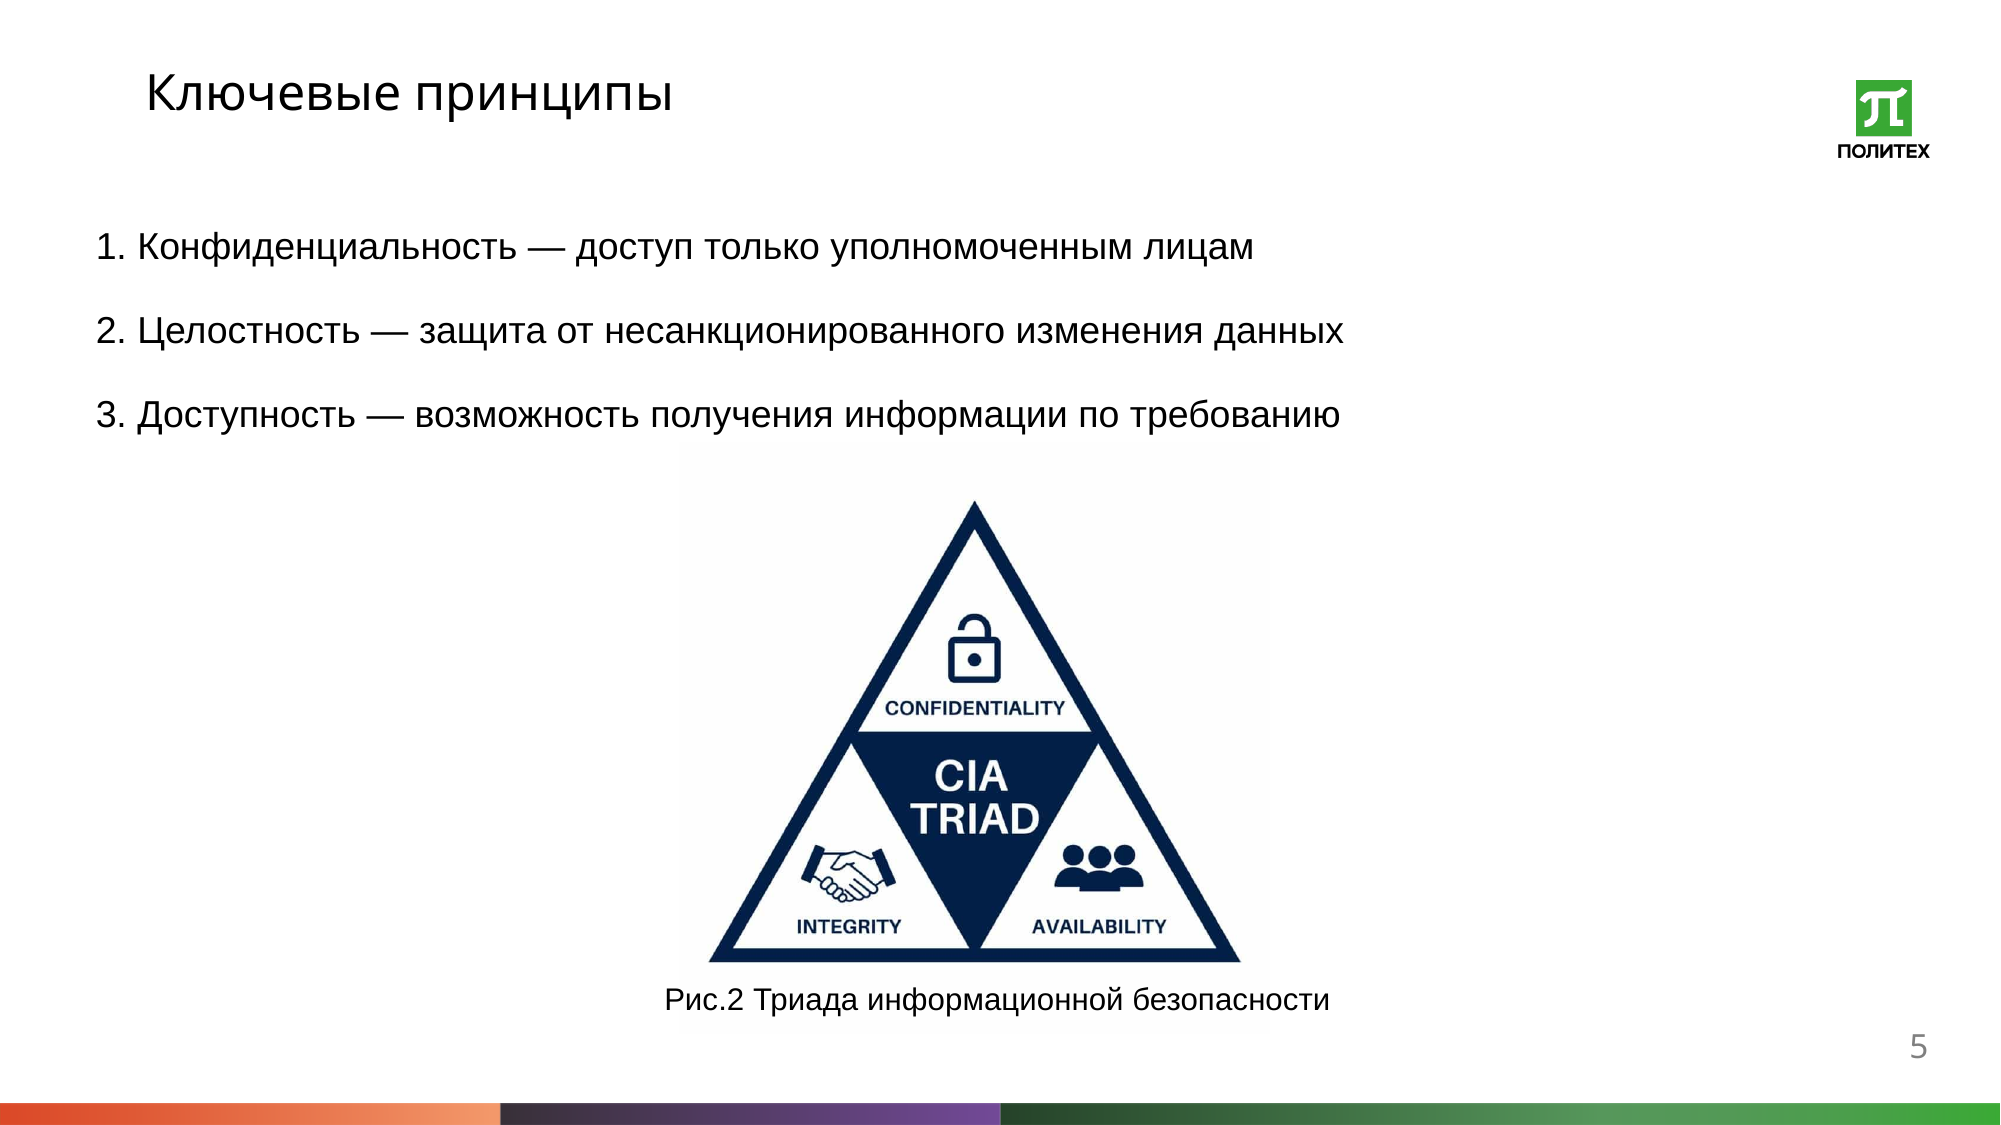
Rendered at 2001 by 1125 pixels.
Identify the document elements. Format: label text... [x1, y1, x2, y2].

picture [0, 1103, 2000, 1125]
picture [1838, 80, 1930, 158]
text_box Рис.2 Триада информационной безопасности [649, 974, 1979, 1084]
picture [679, 442, 1270, 974]
text_box 1. Конфиденциальность — доступ только уполномоченным лицам 2. Целостность — защита от несанкционированного изменения данных 3. Доступность — возможность получения информации по требованию [81, 218, 1929, 485]
text_box Ключевые принципы [130, 60, 1834, 160]
